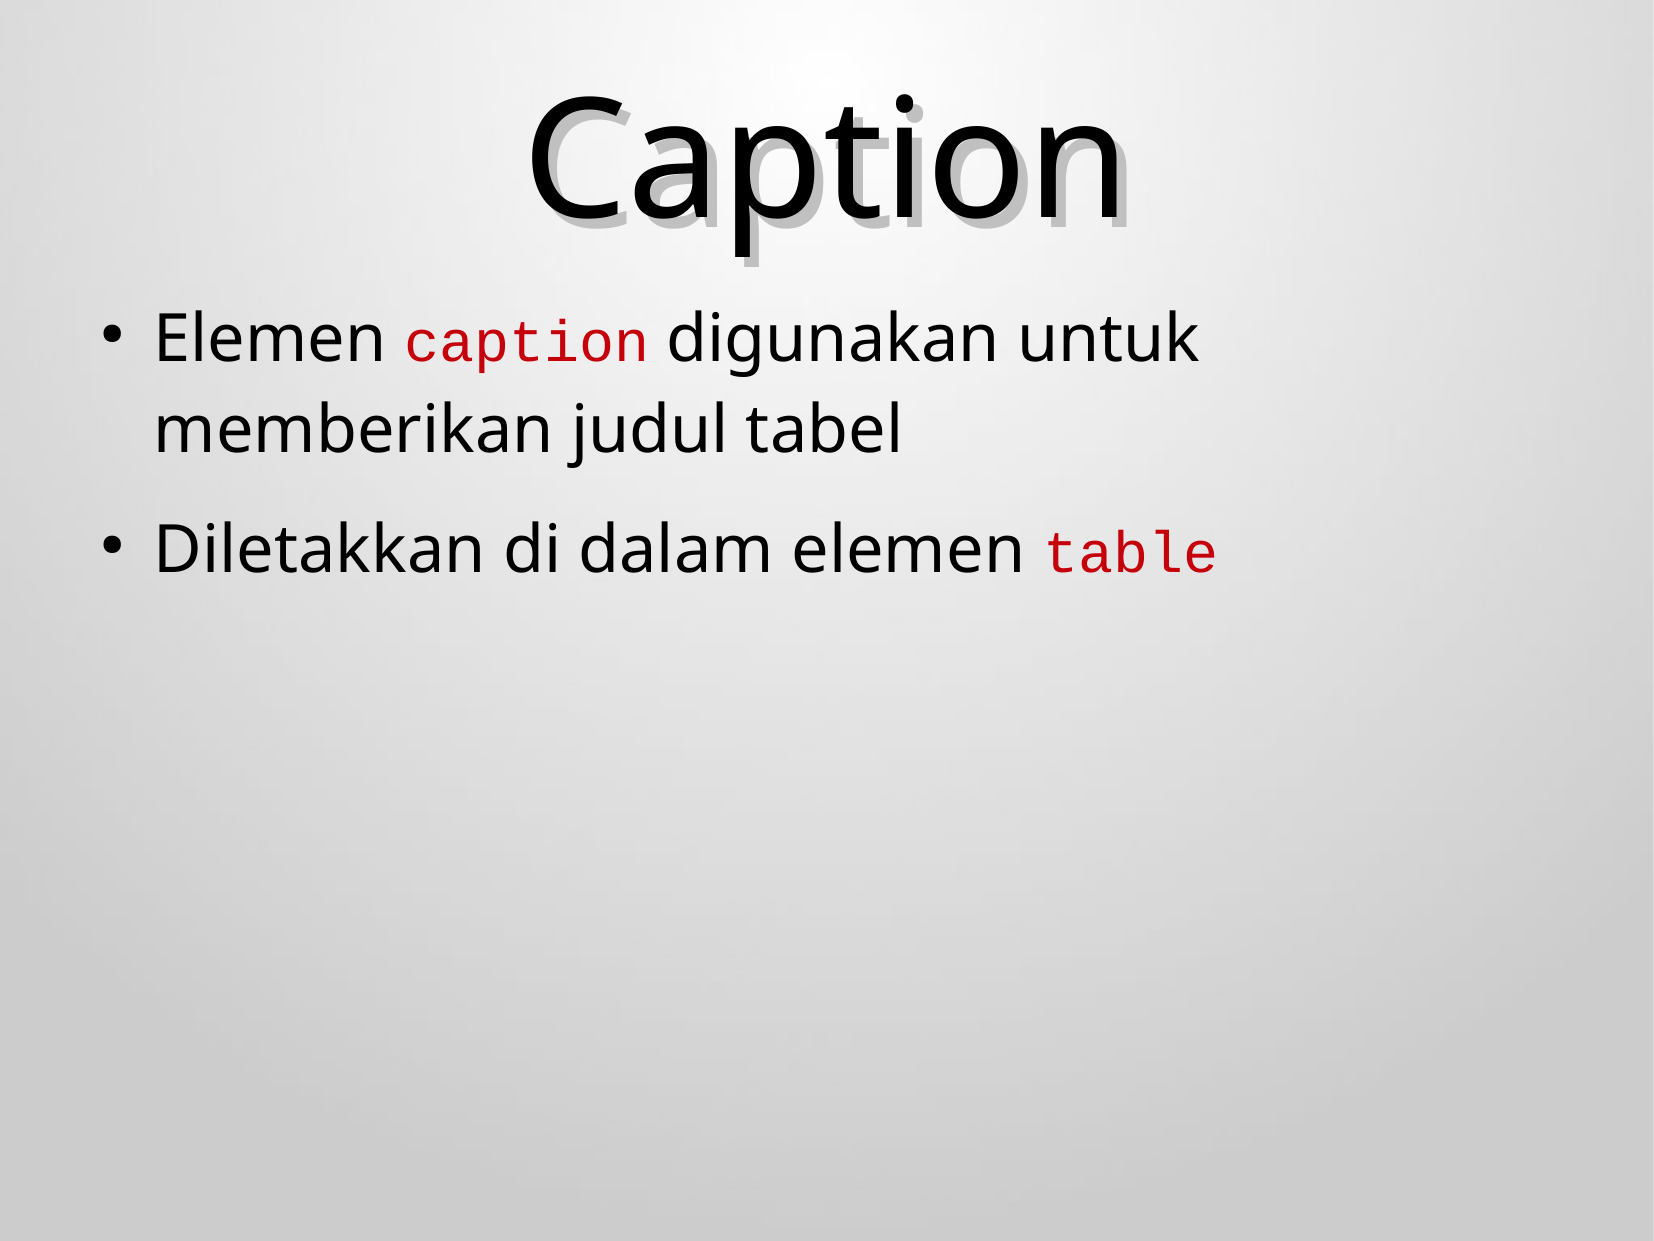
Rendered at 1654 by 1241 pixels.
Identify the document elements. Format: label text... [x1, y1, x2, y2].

title Caption [82, 52, 1571, 254]
list Elemen caption digunakan untuk memberikan judul tabel Diletakkan di dalam elemen table [82, 290, 1571, 1109]
picture [0, 0, 1654, 1241]
